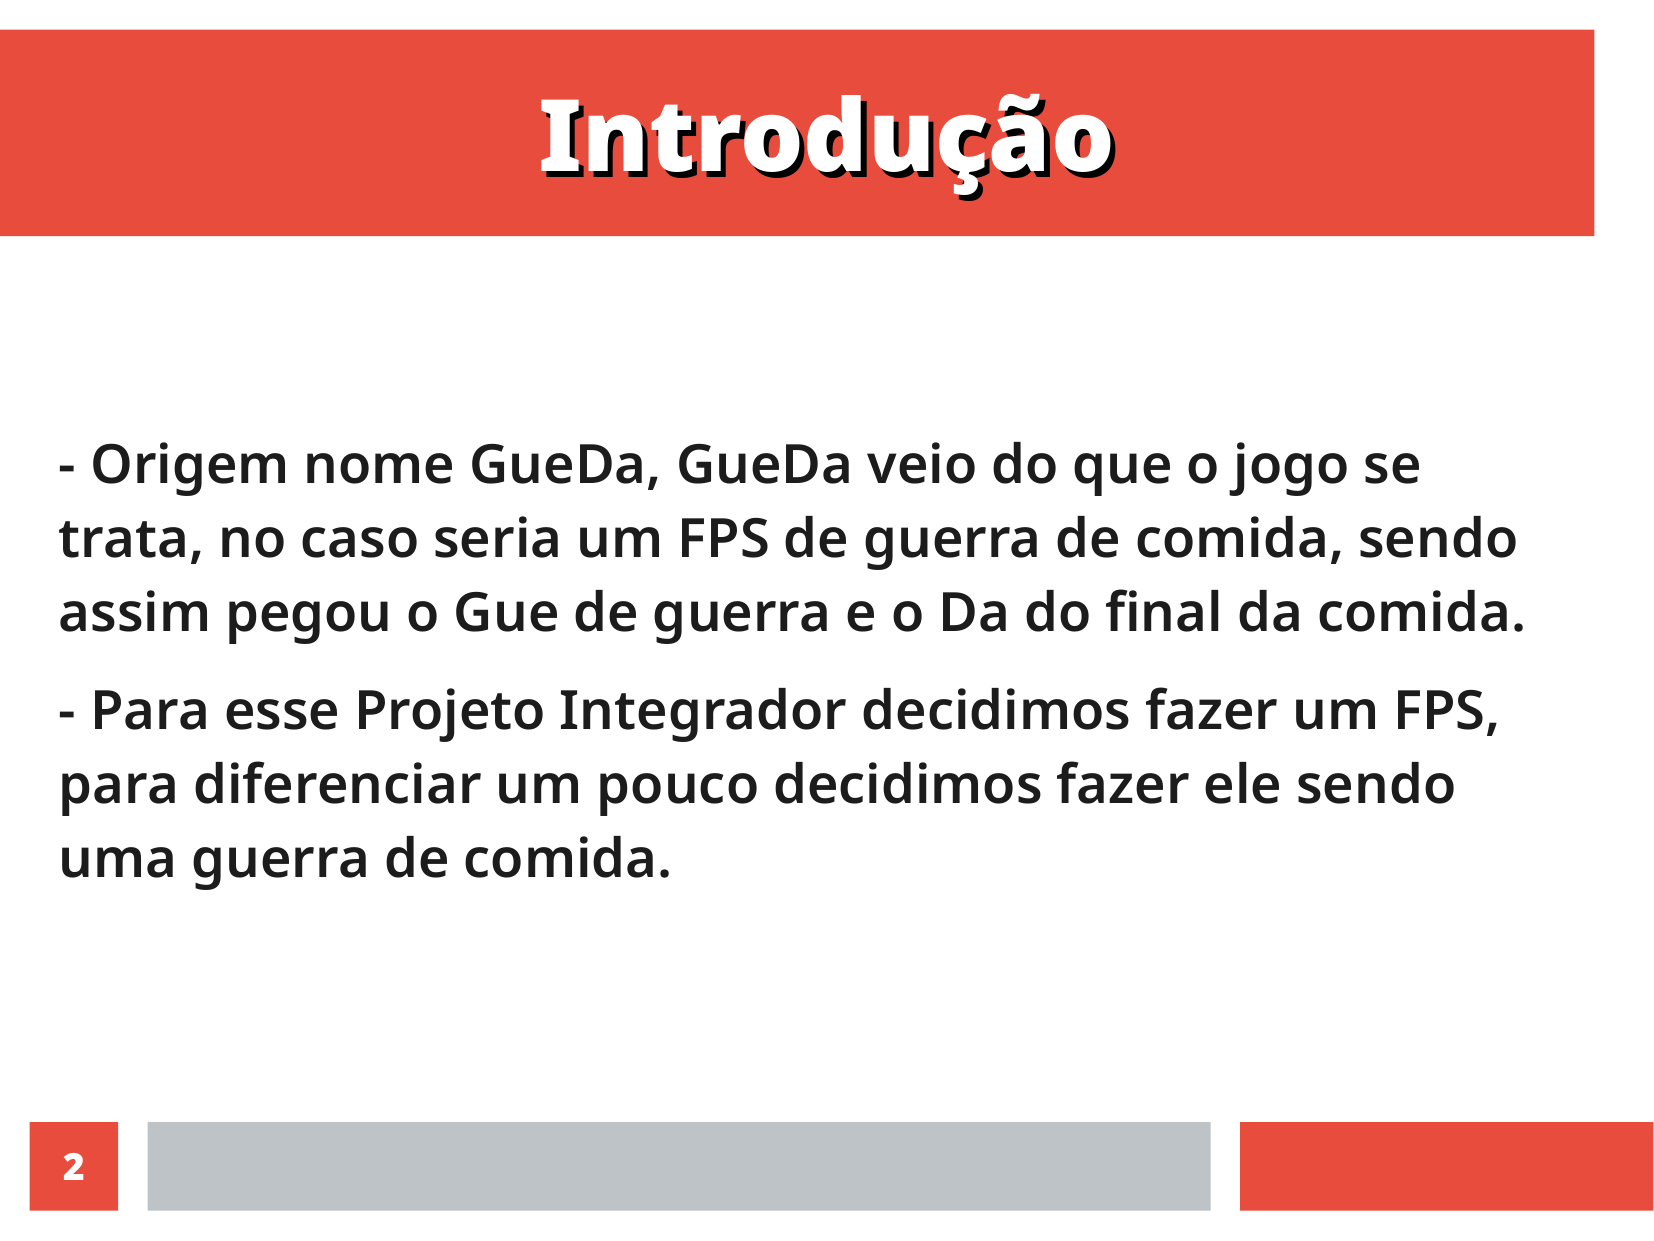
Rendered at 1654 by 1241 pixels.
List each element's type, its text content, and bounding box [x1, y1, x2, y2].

list - Origem nome GueDa, GueDa veio do que o jogo se trata, no caso seria um FPS de guerra de comida, sendo assim pegou o Gue de guerra e o Da do final da comida. - Para esse Projeto Integrador decidimos fazer um FPS, para diferenciar um pouco decidimos fazer ele sendo uma guerra de comida. [59, 324, 1565, 1093]
title Introdução [59, 59, 1595, 207]
